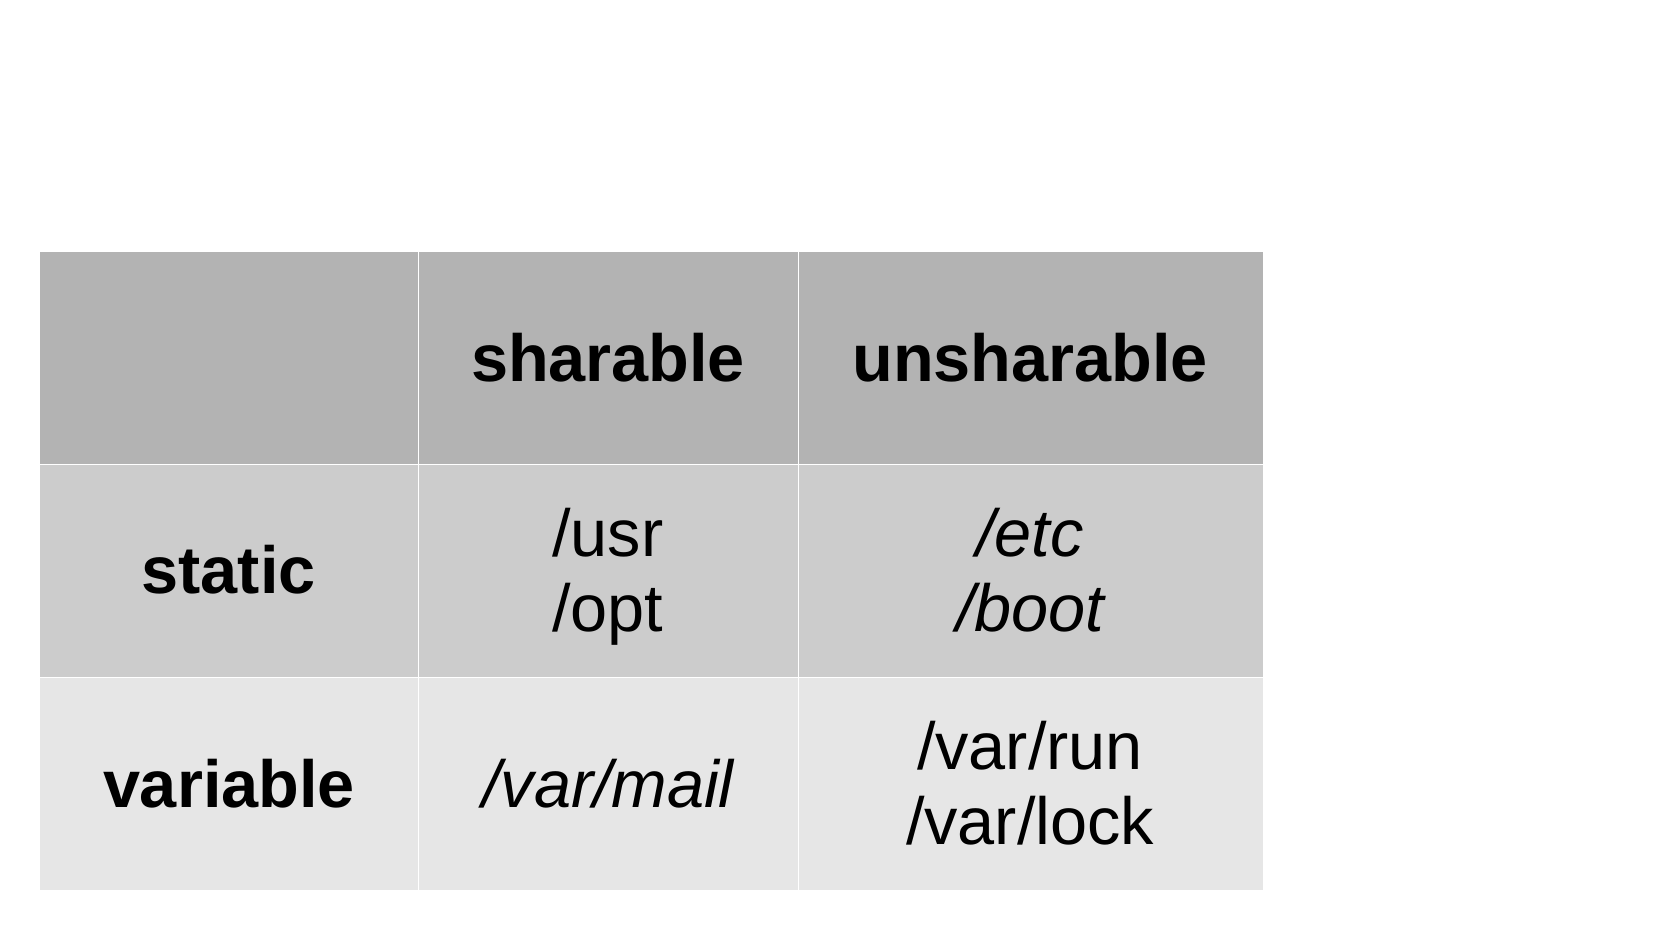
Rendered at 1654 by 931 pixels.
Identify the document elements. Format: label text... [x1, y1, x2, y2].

table_cell /var/run /var/lock [799, 678, 1263, 890]
table_cell /usr /opt [419, 465, 798, 677]
table_header unsharable [799, 252, 1263, 464]
table_cell static [40, 465, 418, 677]
table_header [40, 252, 418, 464]
table_cell variable [40, 678, 418, 890]
table_cell /var/mail [419, 678, 798, 890]
table_cell /etc /boot [799, 465, 1263, 677]
table_header sharable [419, 252, 798, 464]
